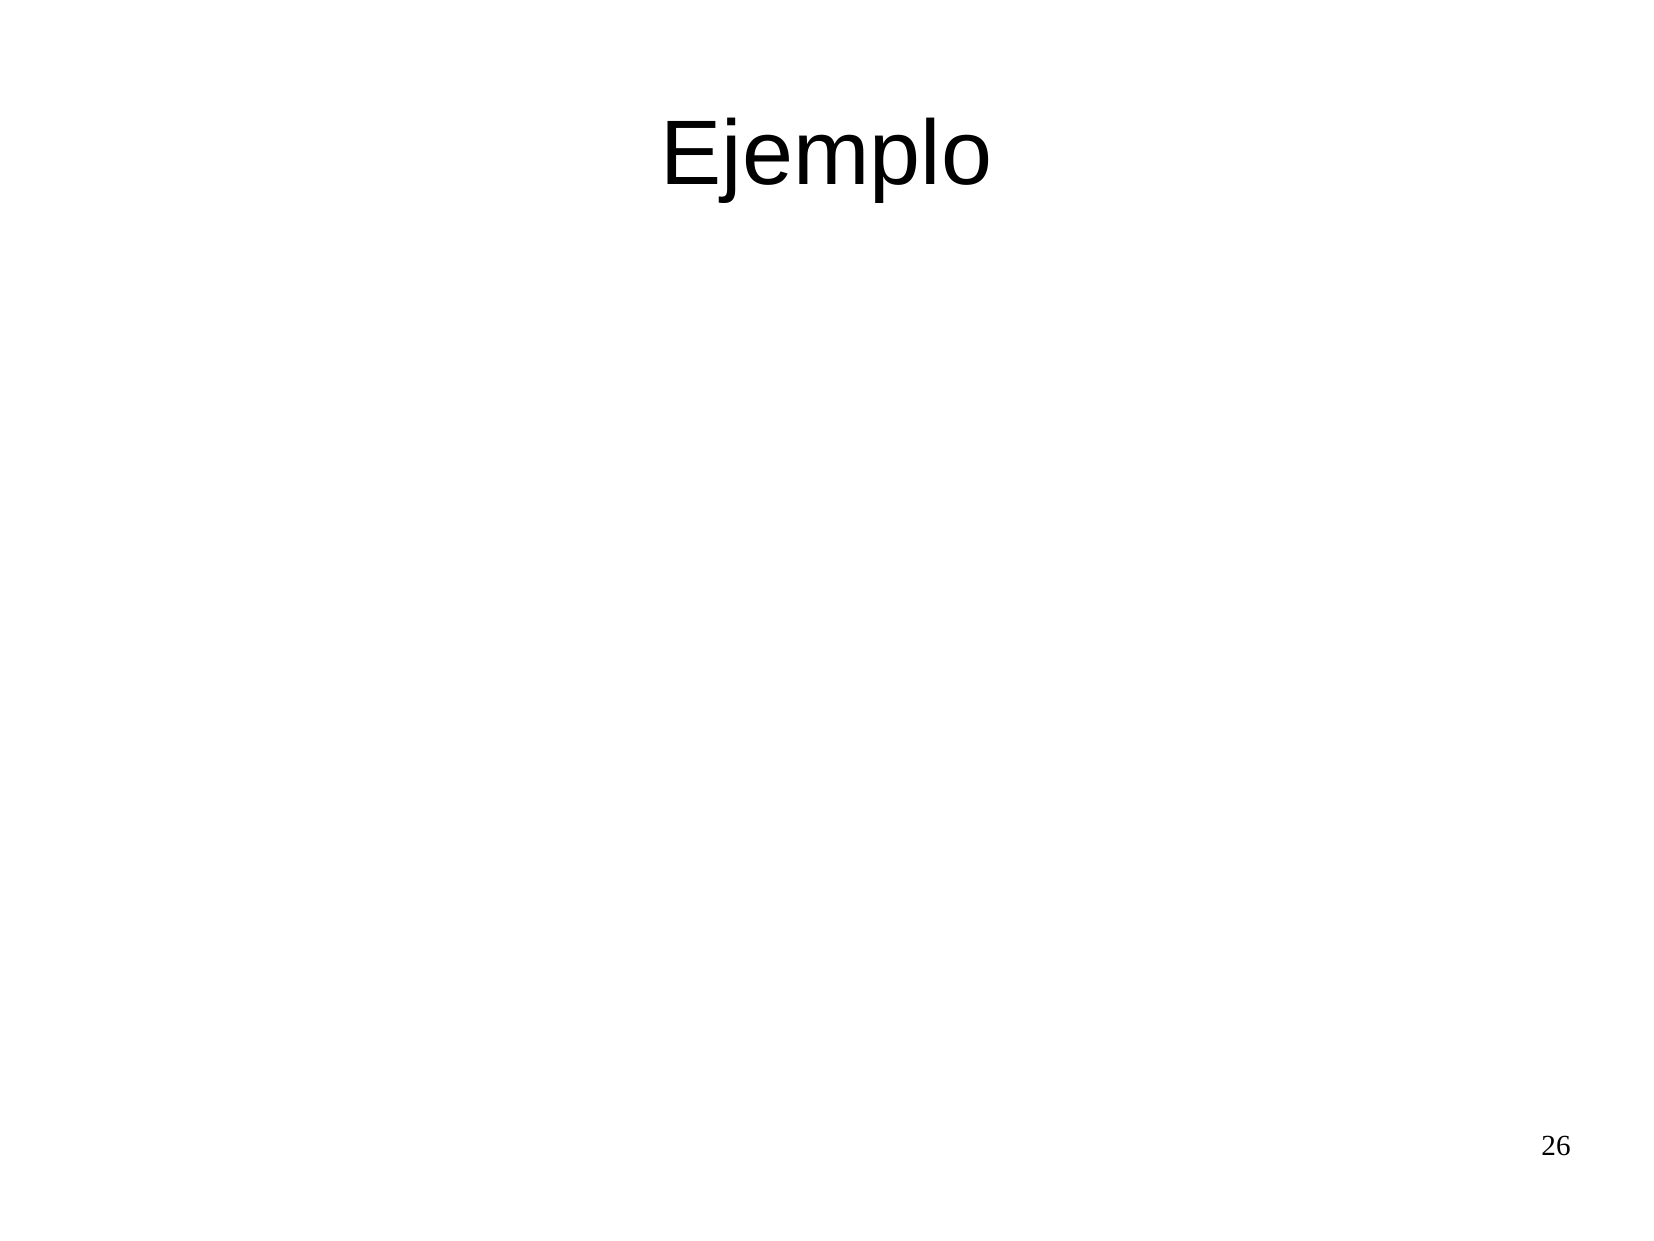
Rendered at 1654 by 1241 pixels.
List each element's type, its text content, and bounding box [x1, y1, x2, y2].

title Ejemplo [82, 49, 1571, 257]
